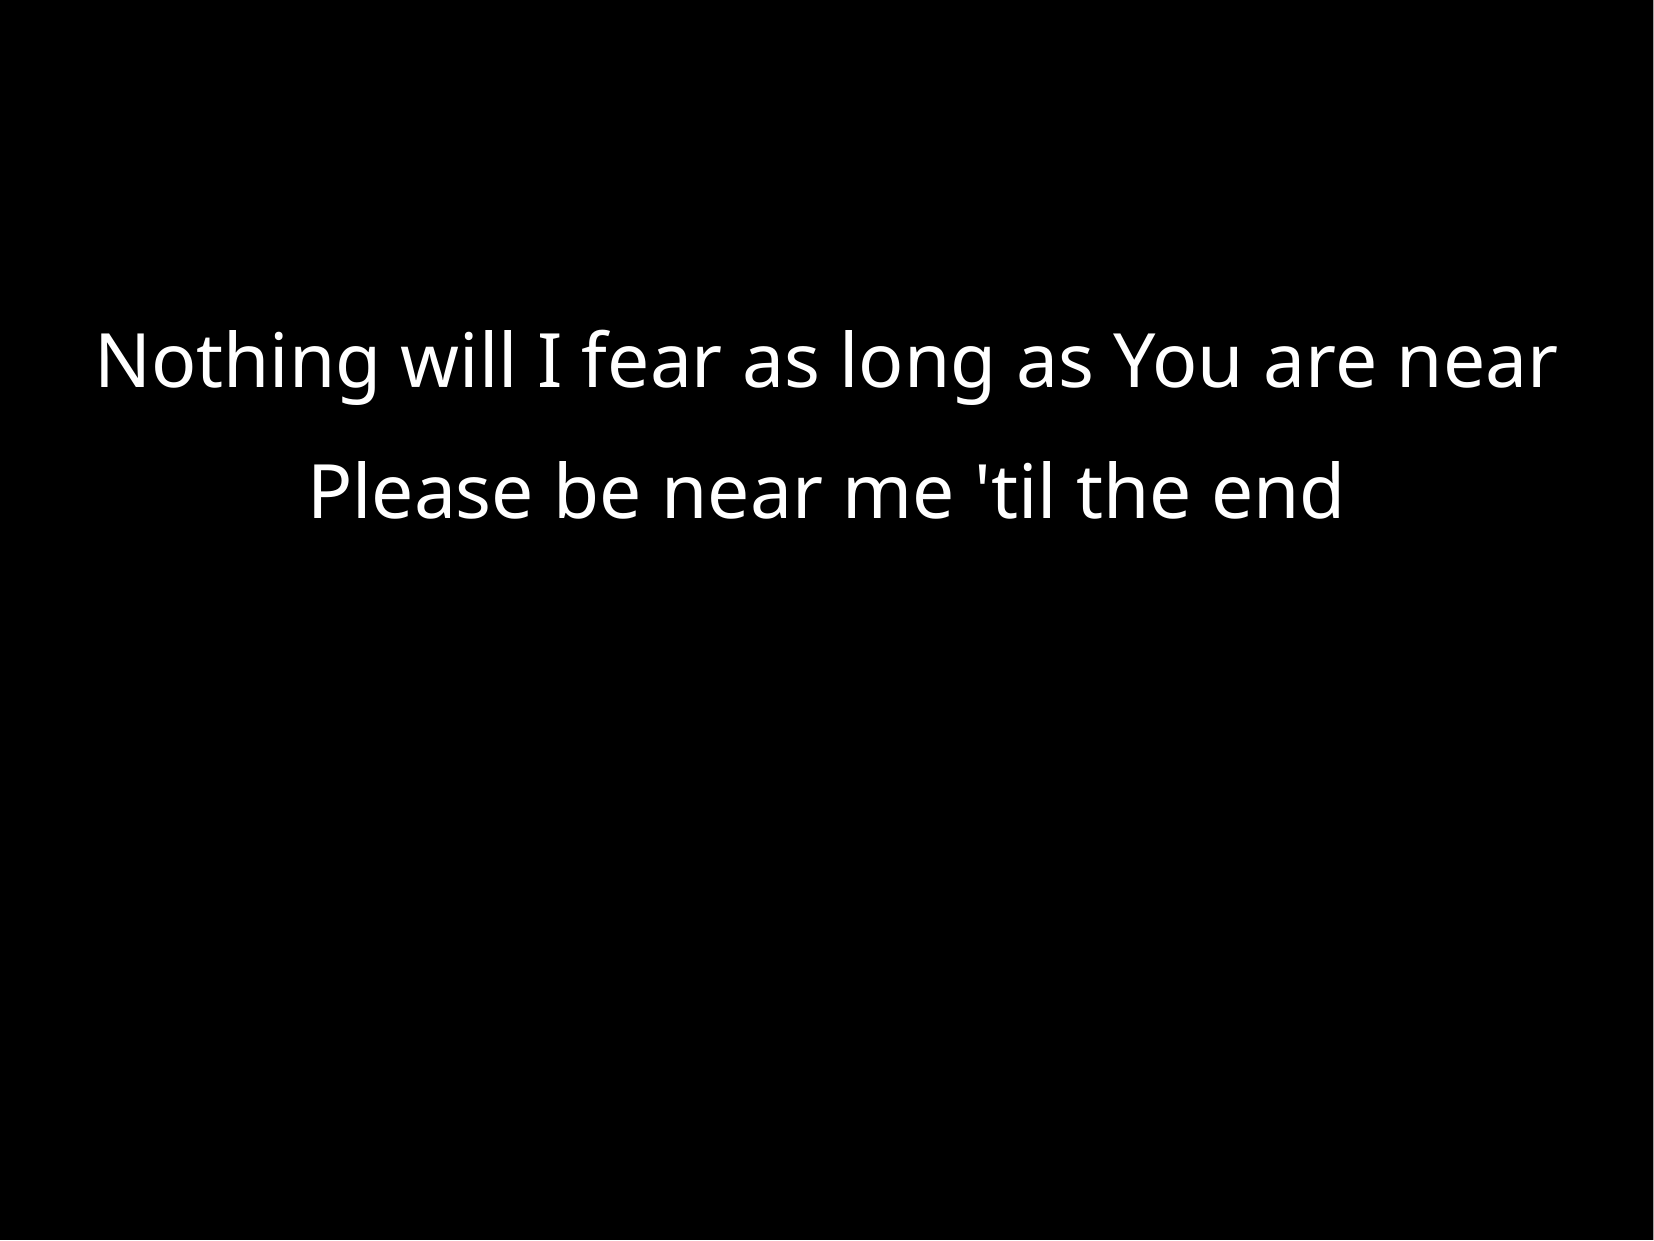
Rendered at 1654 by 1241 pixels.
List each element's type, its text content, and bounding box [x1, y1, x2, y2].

list Nothing will I fear as long as You are near Please be near me 'til the end [0, 307, 1654, 1229]
